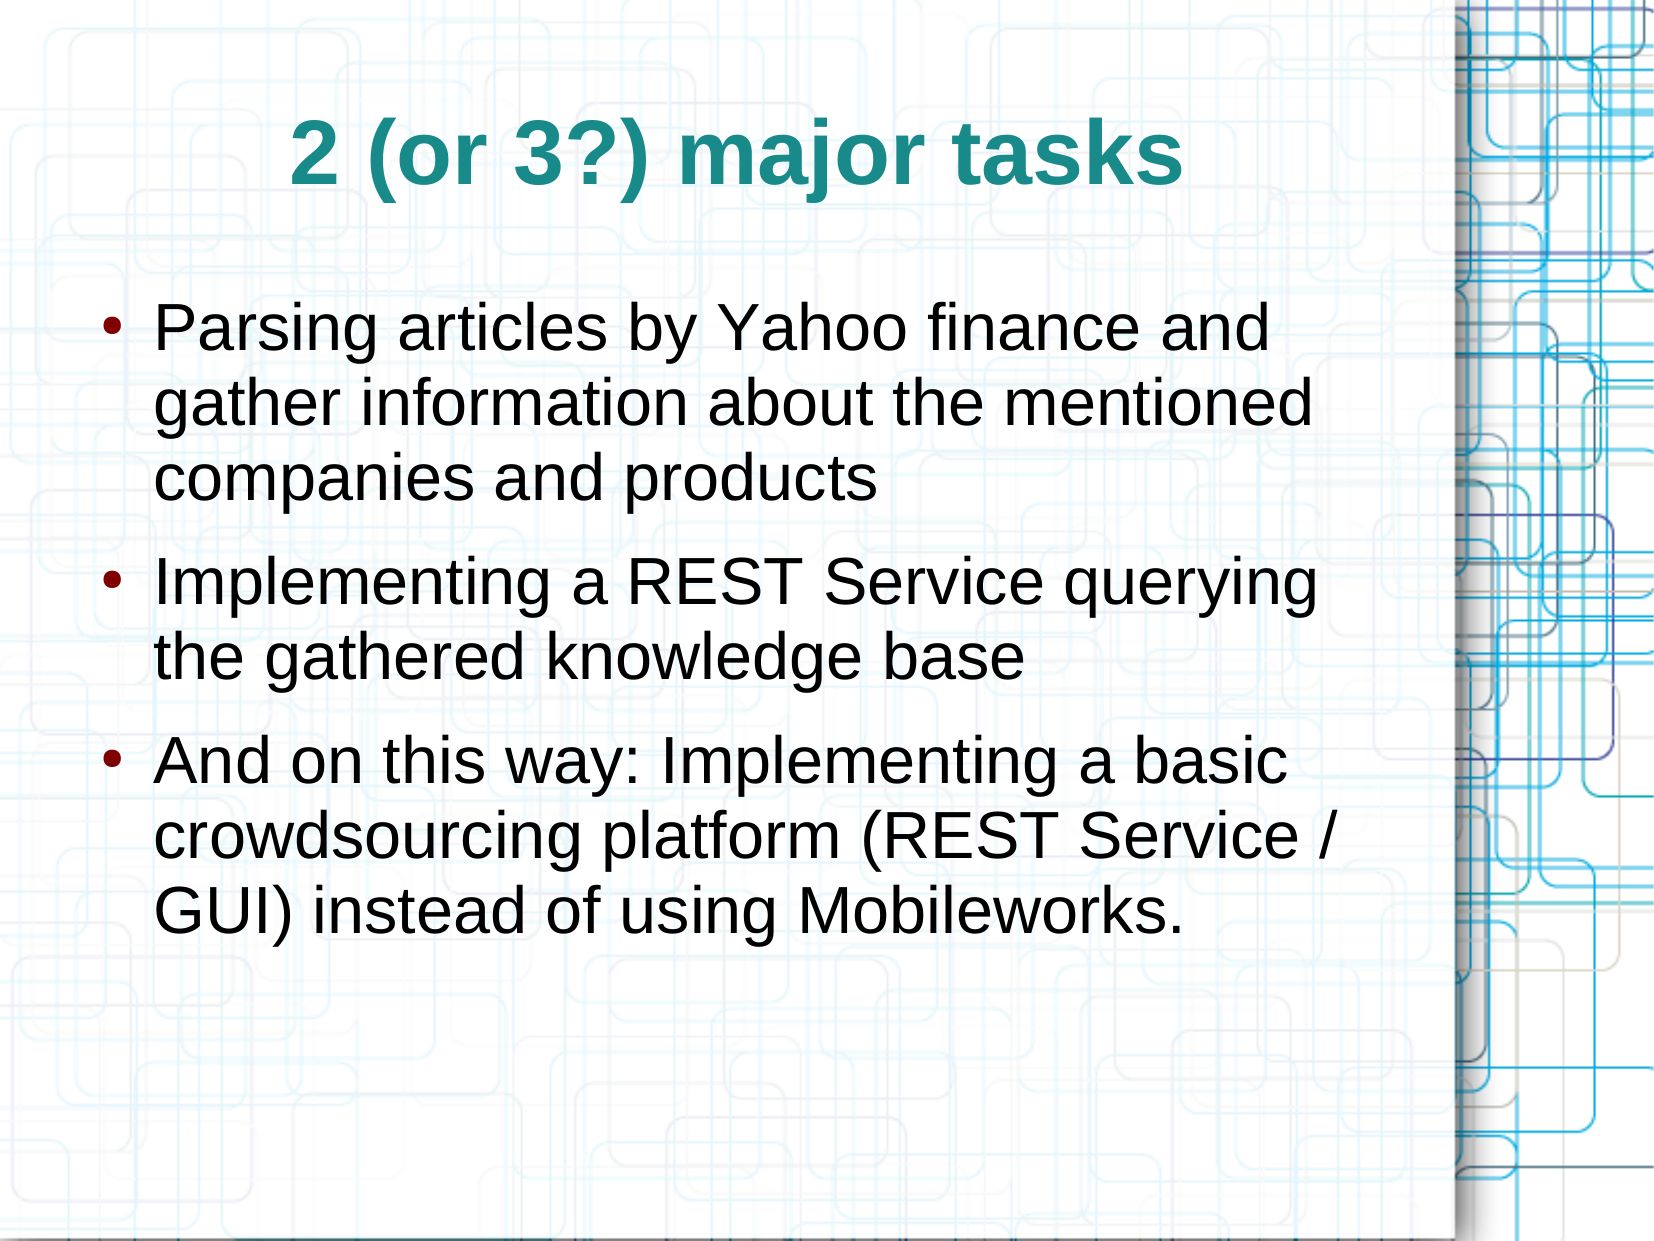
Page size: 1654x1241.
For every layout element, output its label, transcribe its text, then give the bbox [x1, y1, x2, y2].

list Parsing articles by Yahoo finance and gather information about the mentioned companies and products Implementing a REST Service querying the gathered knowledge base And on this way: Implementing a basic crowdsourcing platform (REST Service / GUI) instead of using Mobileworks. [82, 290, 1418, 1109]
picture [0, 0, 1654, 1241]
title 2 (or 3?) major tasks [59, 49, 1418, 257]
